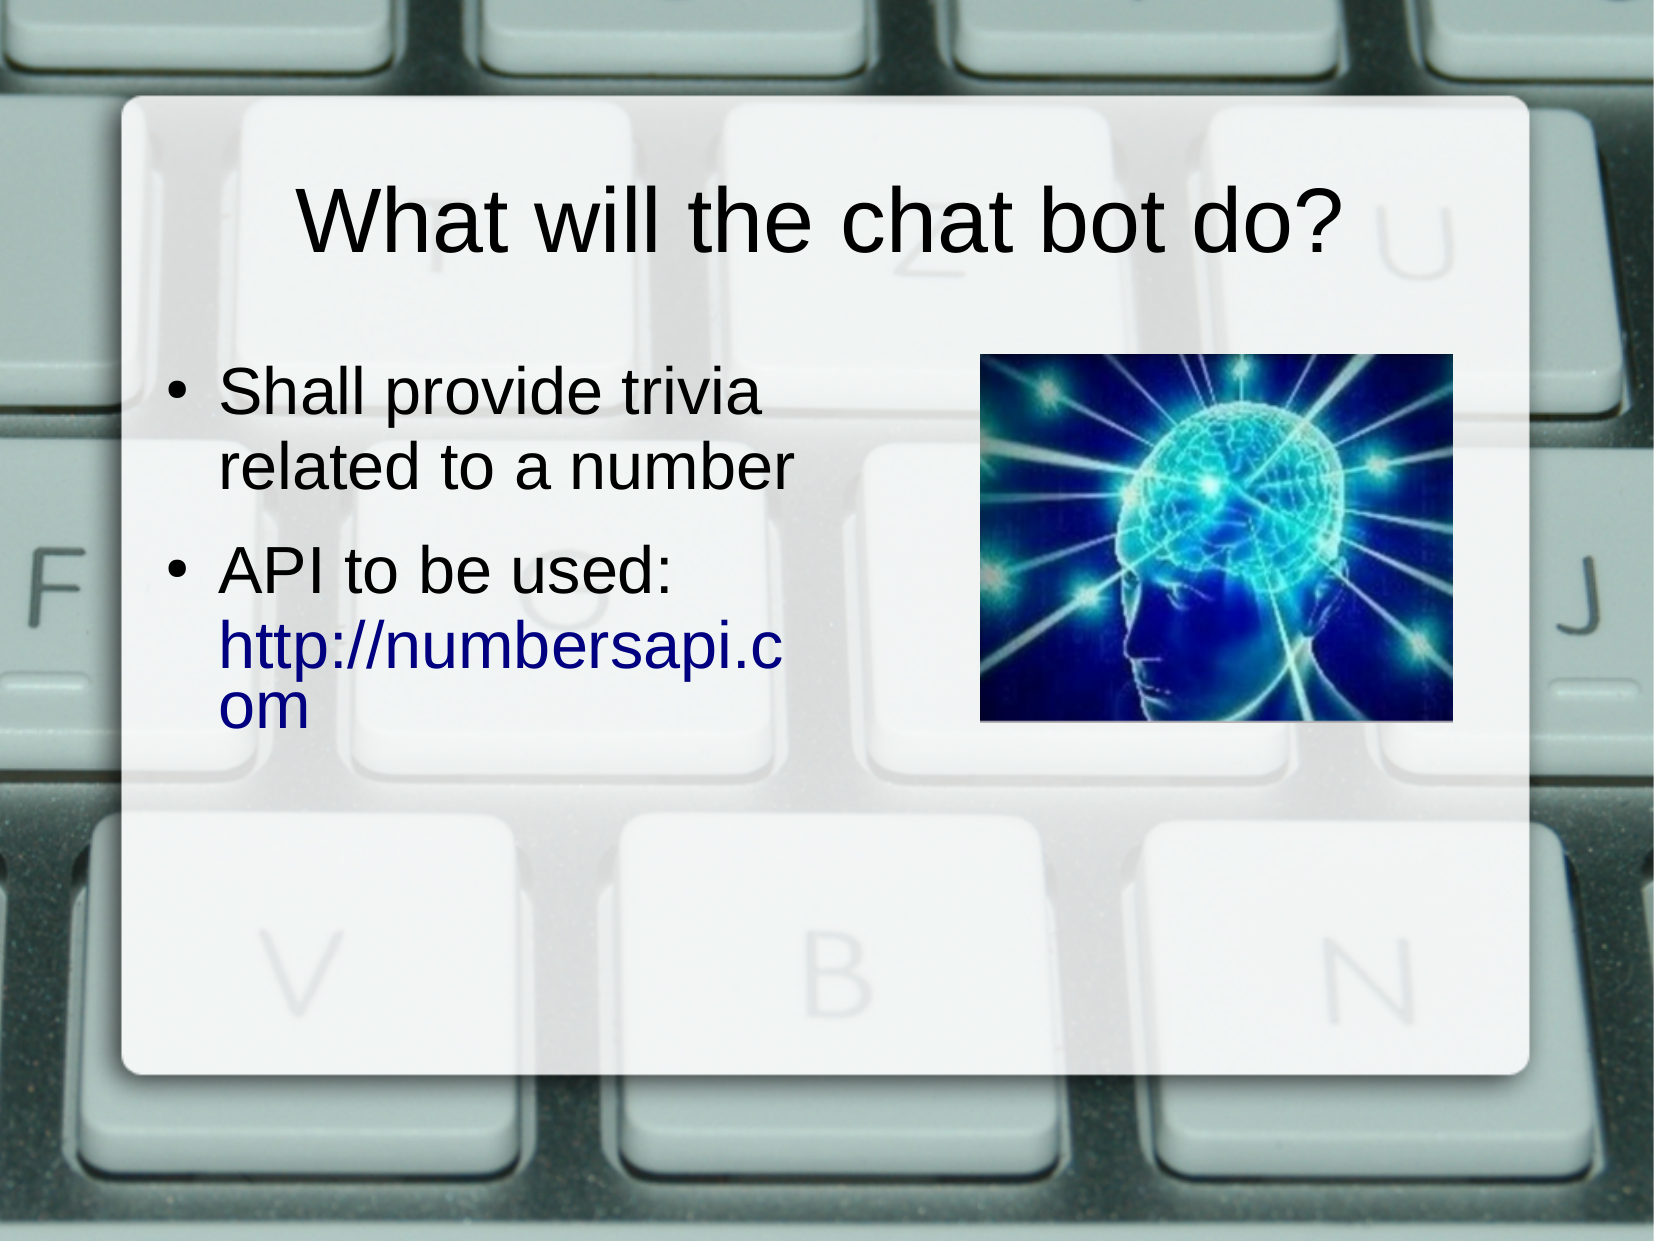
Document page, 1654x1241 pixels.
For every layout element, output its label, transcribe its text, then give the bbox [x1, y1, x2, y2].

picture [0, 0, 1654, 1241]
list Shall provide trivia related to a number API to be used: http://numbersapi.com [147, 354, 811, 1063]
title What will the chat bot do? [135, 117, 1506, 325]
